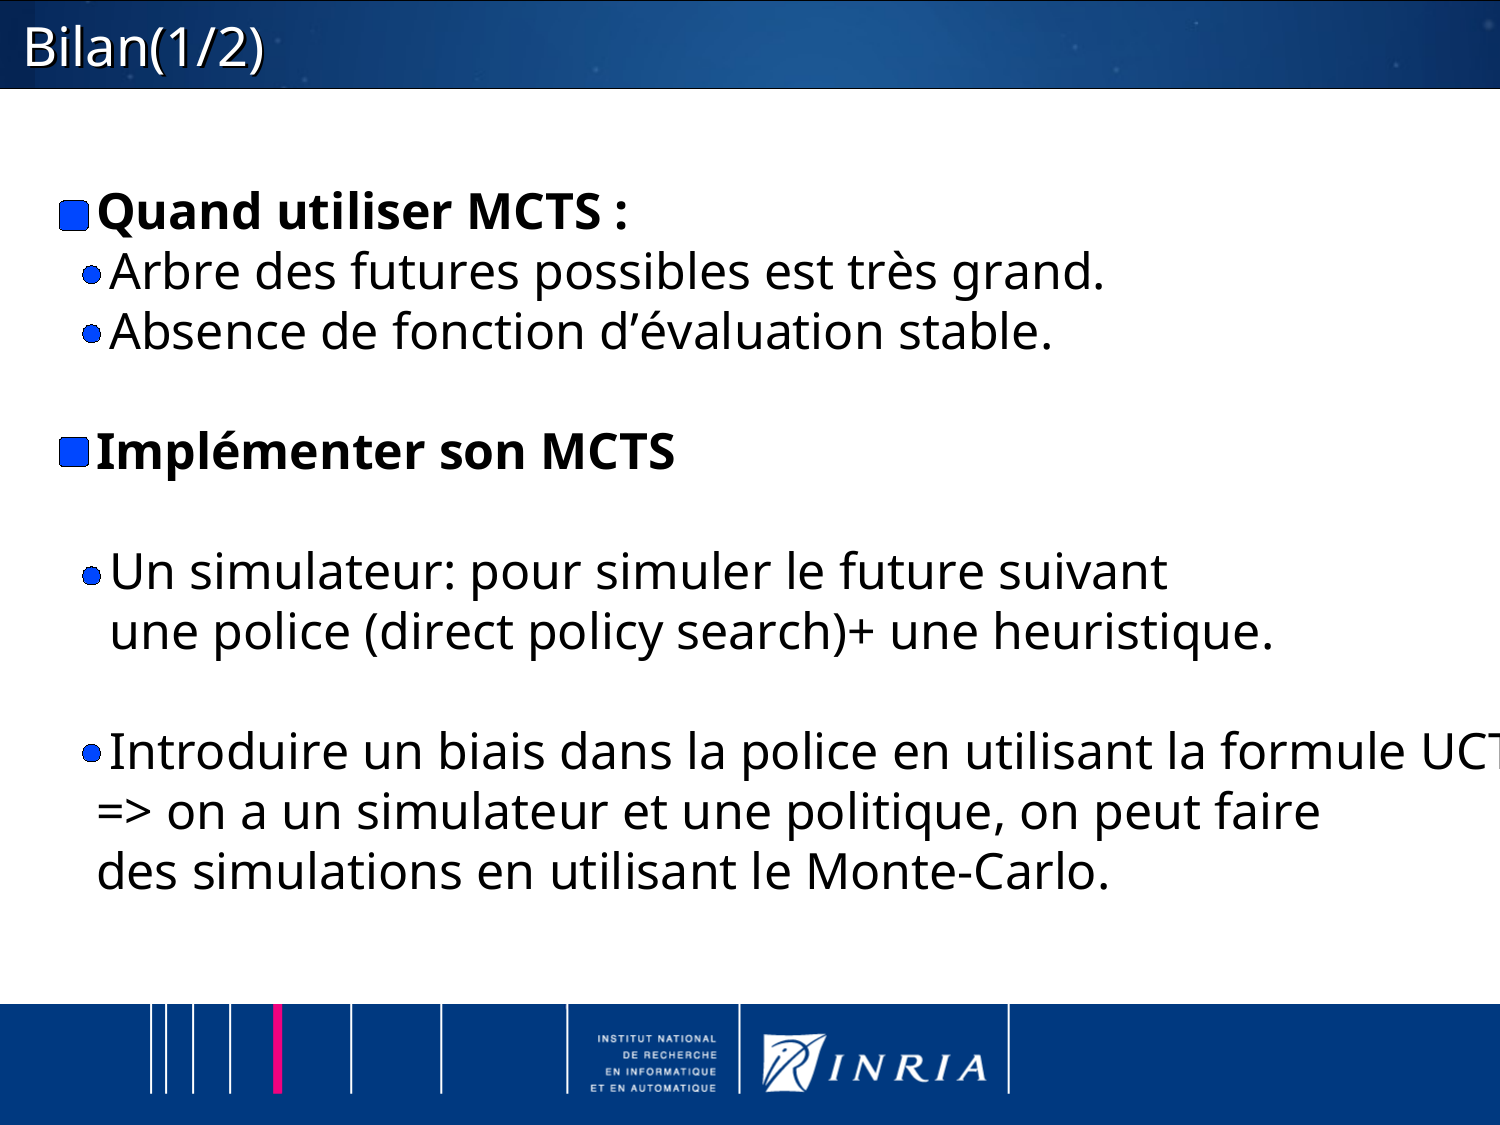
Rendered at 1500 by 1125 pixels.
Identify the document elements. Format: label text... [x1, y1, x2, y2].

text_box [59, 437, 89, 467]
text_box Bilan(1/2) [0, 0, 1500, 89]
text_box Quand utiliser MCTS : Arbre des futures possibles est très grand. Absence de fonction d’évaluation stable. Implémenter son MCTS Un simulateur: pour simuler le future suivant une police (direct policy search)+ une heuristique. Introduire un biais dans la police en utilisant la formule UCT => on a un simulateur et une politique, on peut faire des simulations en utilisant le Monte-Carlo. [81, 132, 1478, 908]
text_box [59, 200, 89, 231]
text_box [82, 324, 101, 343]
picture [0, 1004, 1500, 1125]
text_box [82, 566, 101, 585]
text_box [82, 265, 101, 284]
text_box [82, 744, 101, 762]
